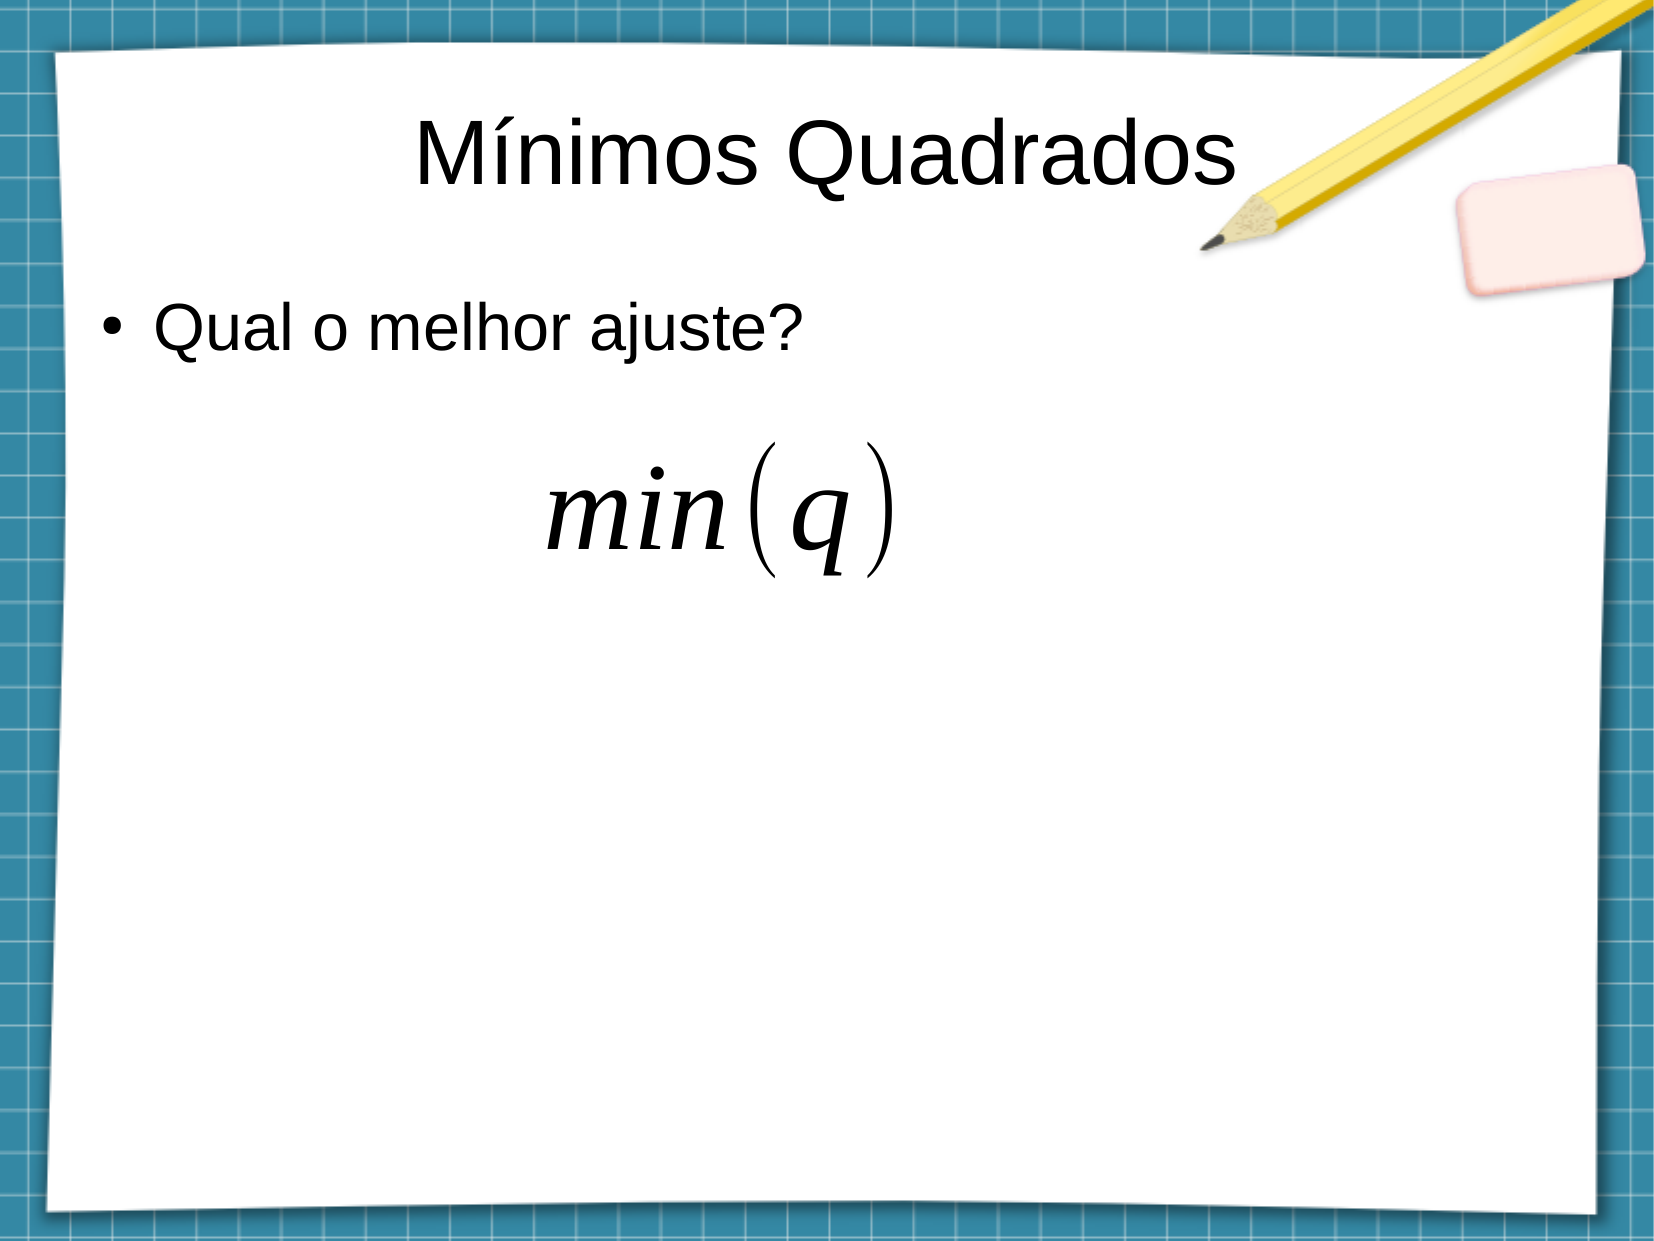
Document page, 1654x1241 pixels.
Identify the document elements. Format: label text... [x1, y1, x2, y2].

list Qual o melhor ajuste? [82, 290, 1571, 1010]
title Mínimos Quadrados [82, 49, 1571, 257]
chart [535, 435, 909, 585]
picture [0, 0, 1654, 1241]
